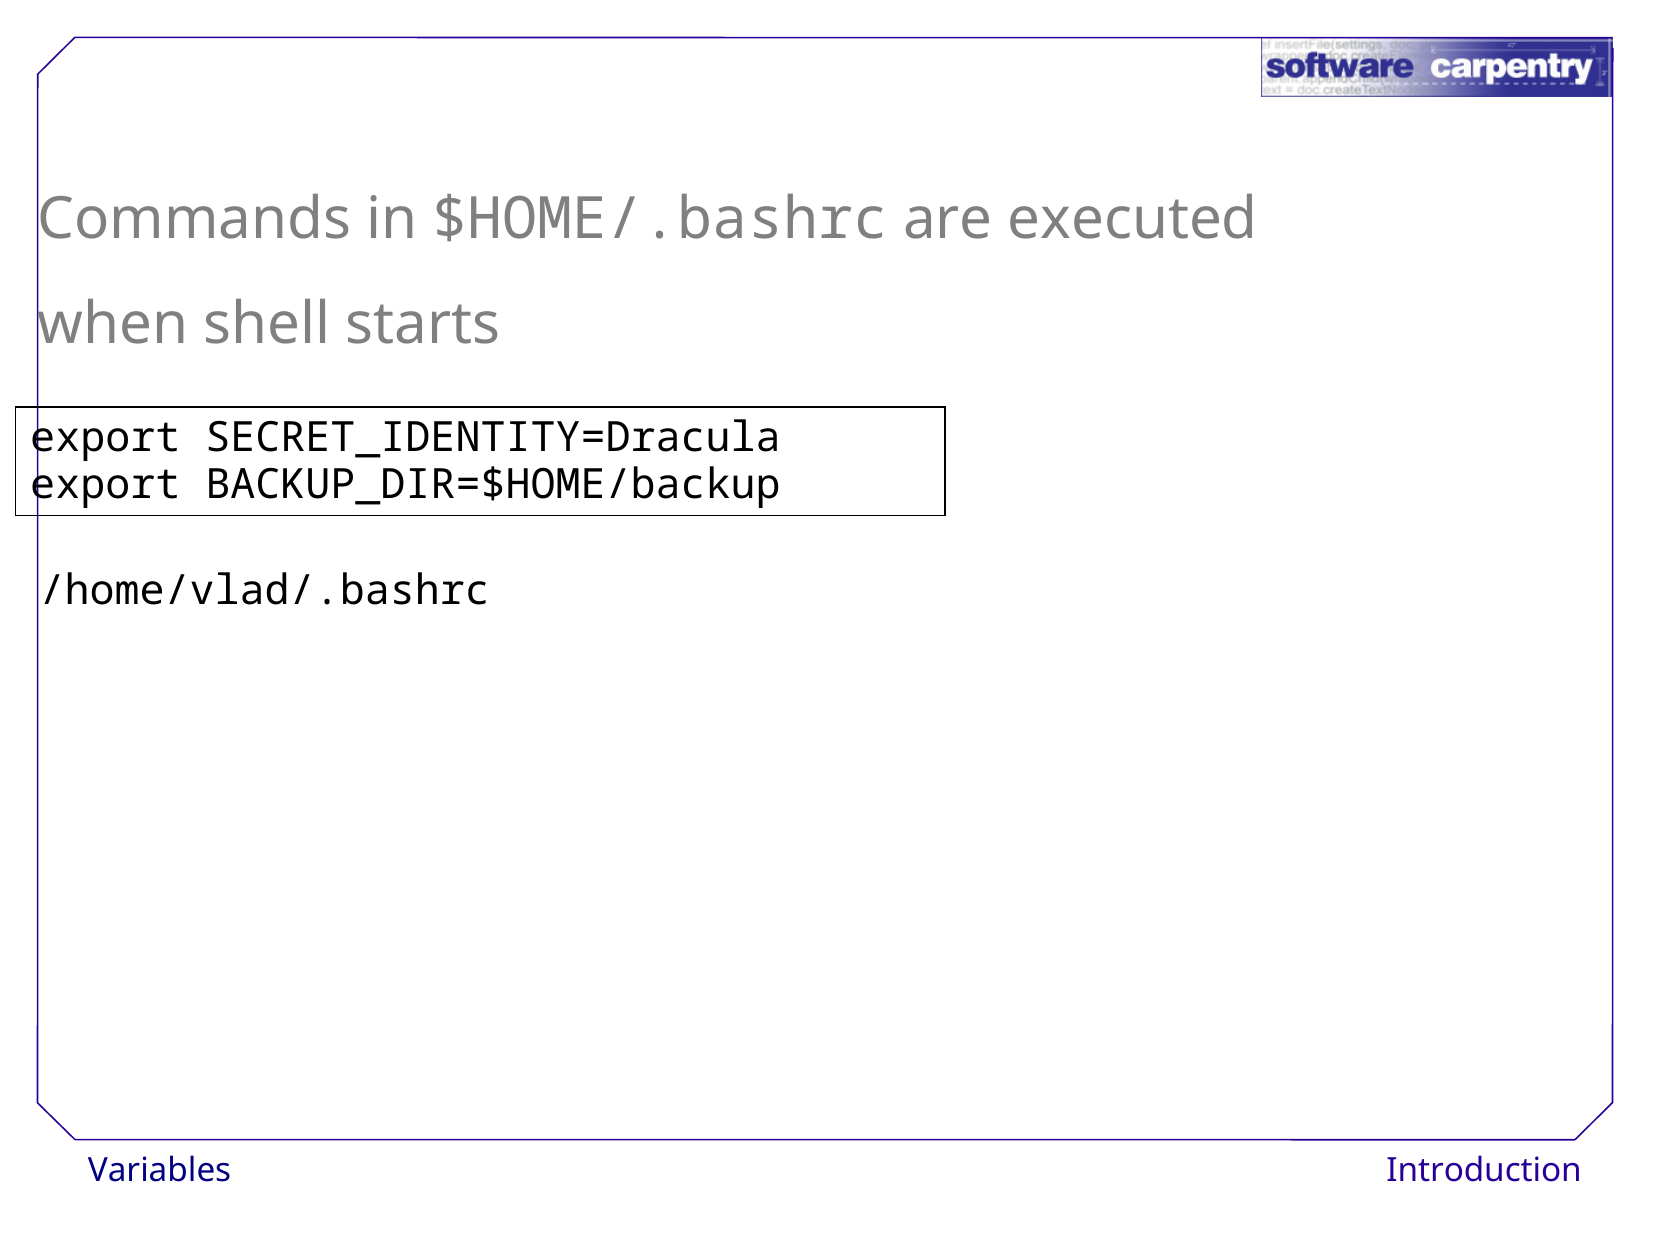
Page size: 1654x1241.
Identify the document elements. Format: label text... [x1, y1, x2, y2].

text_box Commands in $HOME/.bashrc are executed when shell starts [23, 137, 1423, 364]
text_box /home/vlad/.bashrc [24, 529, 655, 621]
picture [1261, 39, 1613, 97]
text_box export SECRET_IDENTITY=Dracula export BACKUP_DIR=$HOME/backup [15, 406, 946, 516]
